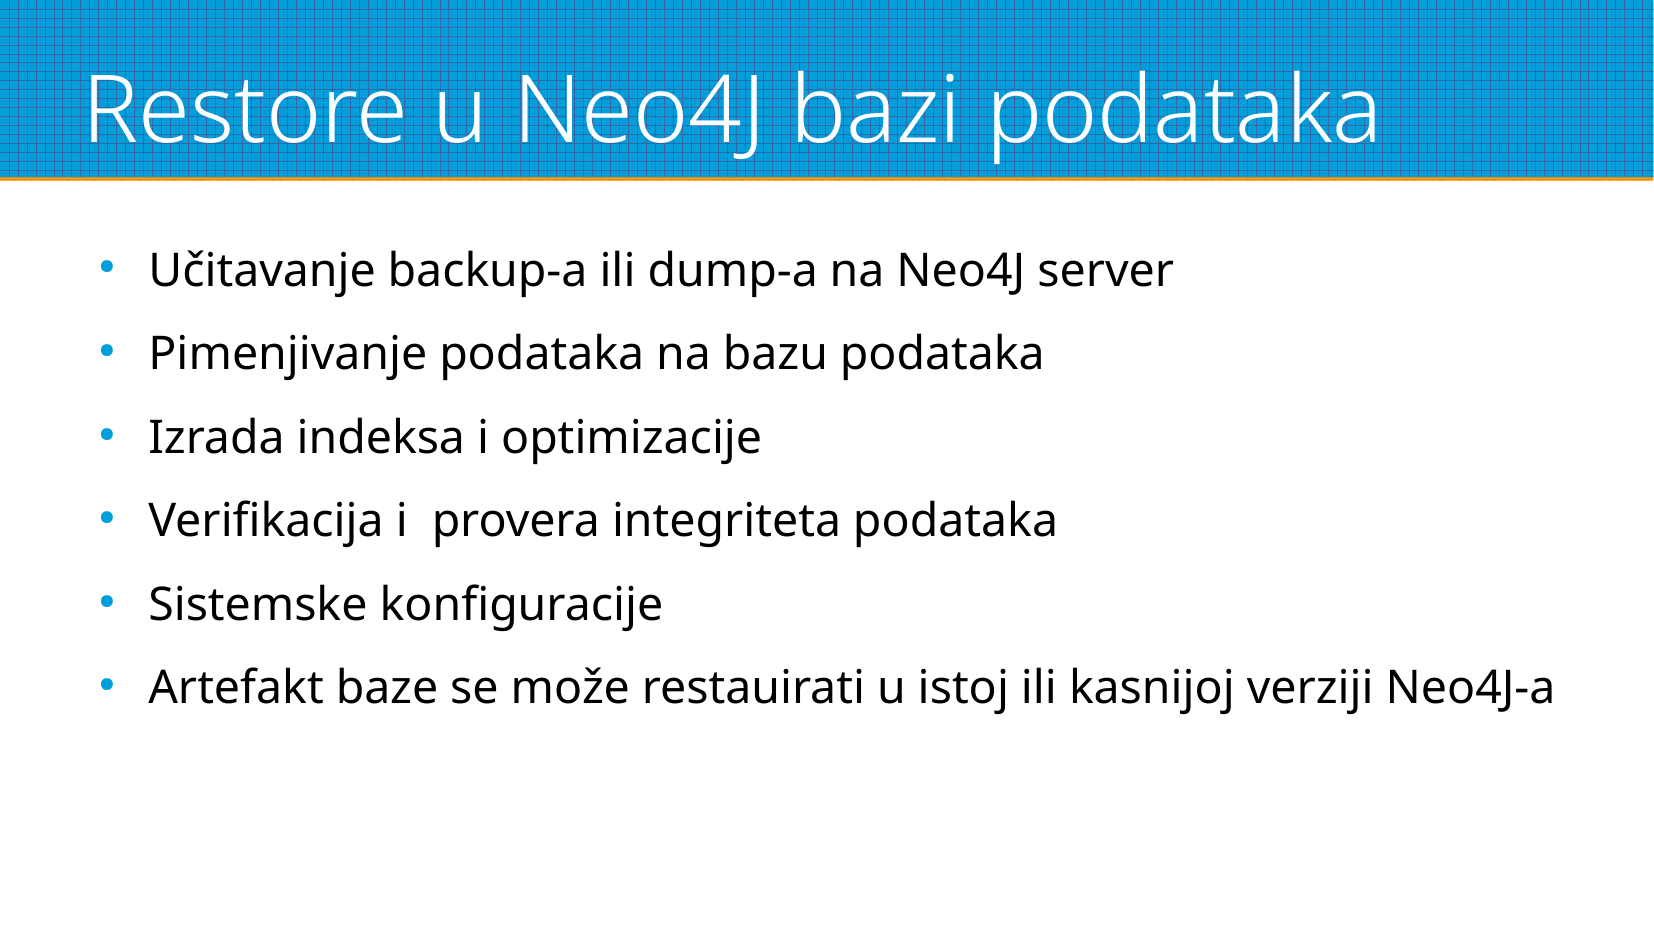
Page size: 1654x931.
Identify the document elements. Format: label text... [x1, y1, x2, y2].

title Restore u Neo4J bazi podataka [82, 14, 1571, 171]
list Učitavanje backup-a ili dump-a na Neo4J server Pimenjivanje podataka na bazu podataka Izrada indeksa i optimizacije Verifikacija i provera integriteta podataka Sistemske konfiguracije Artefakt baze se može restauirati u istoj ili kasnijoj verziji Neo4J-a [82, 236, 1563, 811]
